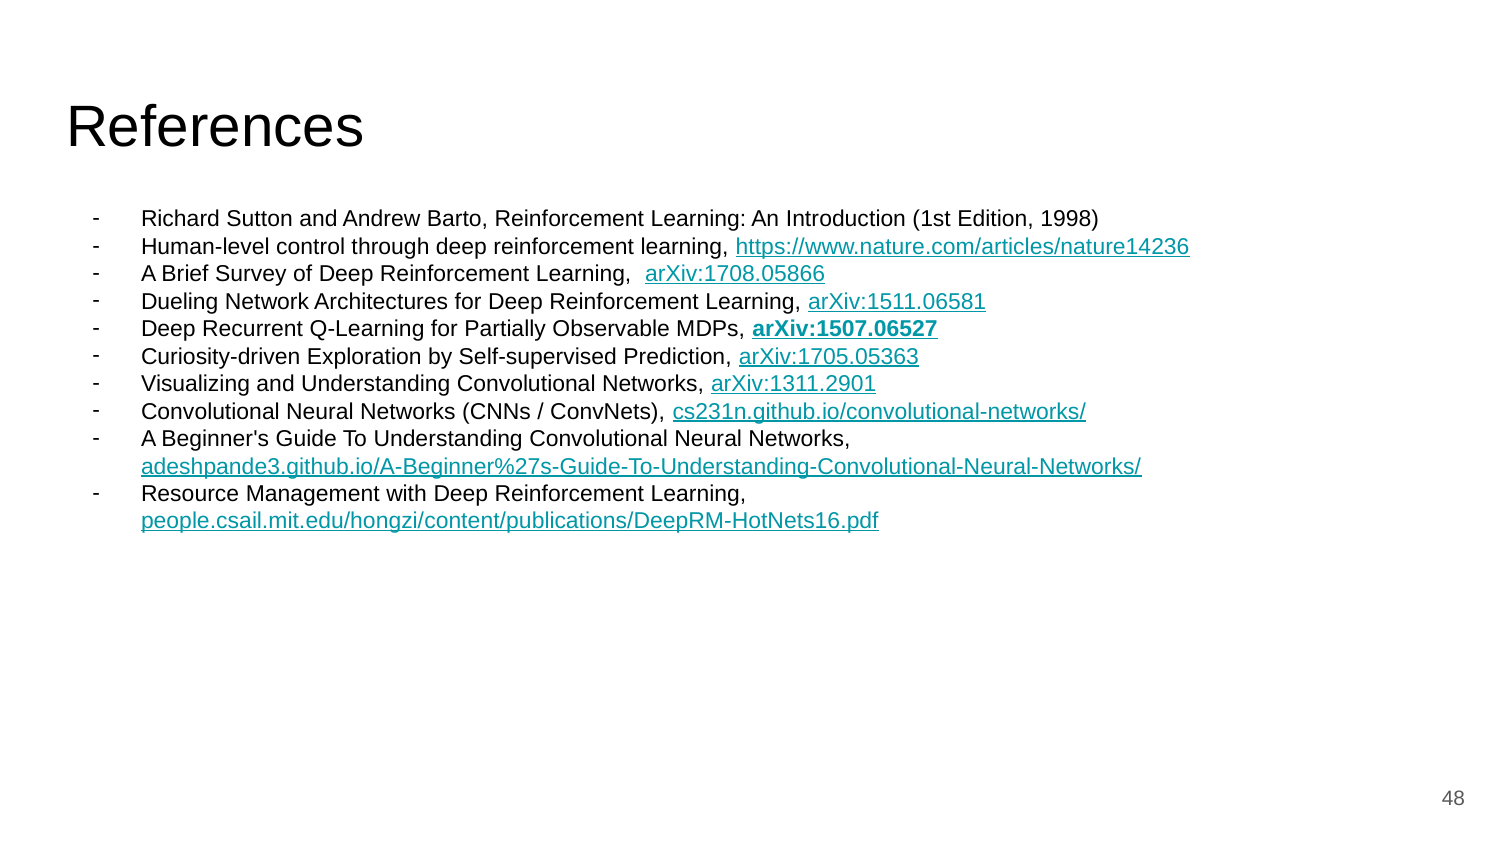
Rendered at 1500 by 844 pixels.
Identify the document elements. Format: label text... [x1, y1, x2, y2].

list Richard Sutton and Andrew Barto, Reinforcement Learning: An Introduction (1st Edition, 1998) Human-level control through deep reinforcement learning, https://www.nature.com/articles/nature14236 A Brief Survey of Deep Reinforcement Learning, arXiv:1708.05866 Dueling Network Architectures for Deep Reinforcement Learning, arXiv:1511.06581 Deep Recurrent Q-Learning for Partially Observable MDPs, arXiv:1507.06527 Curiosity-driven Exploration by Self-supervised Prediction, arXiv:1705.05363 Visualizing and Understanding Convolutional Networks, arXiv:1311.2901 Convolutional Neural Networks (CNNs / ConvNets), cs231n.github.io/convolutional-networks/ A Beginner's Guide To Understanding Convolutional Neural Networks, adeshpande3.github.io/A-Beginner%27s-Guide-To-Understanding-Convolutional-Neural-Networks/ Resource Management with Deep Reinforcement Learning, people.csail.mit.edu/hongzi/content/publications/DeepRM-HotNets16.pdf [51, 189, 1449, 750]
title References [51, 72, 1449, 167]
slide_number <number> [1389, 764, 1480, 830]
